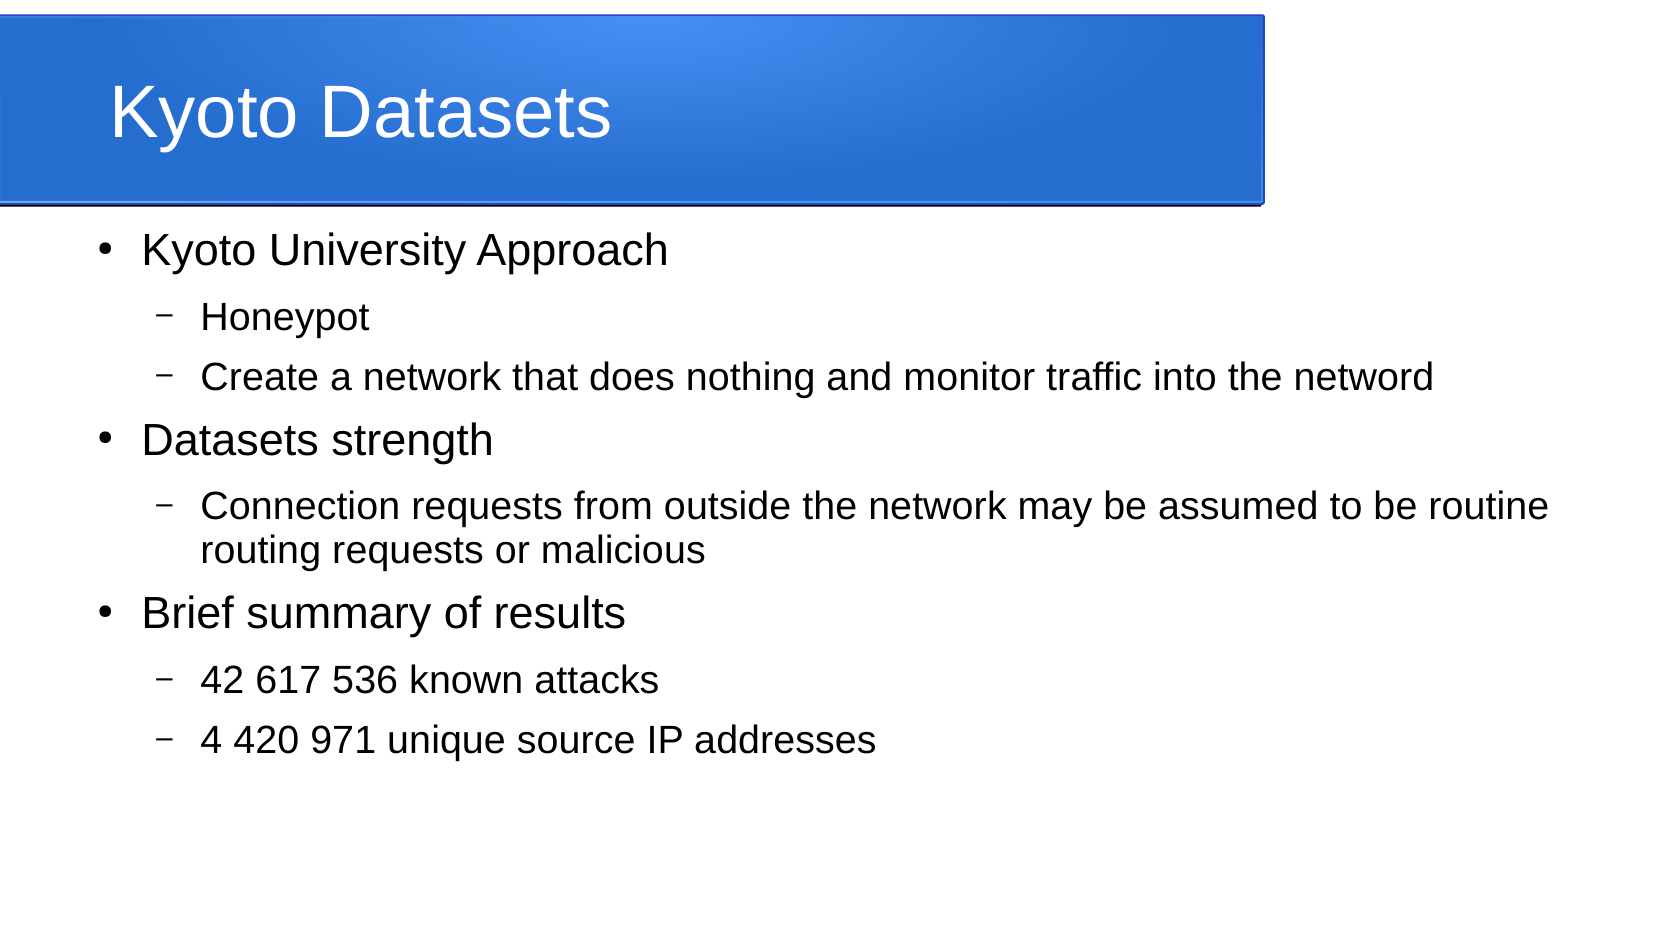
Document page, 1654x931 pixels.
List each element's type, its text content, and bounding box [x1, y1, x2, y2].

title Kyoto Datasets [82, 35, 1235, 189]
list Kyoto University Approach Honeypot Create a network that does nothing and monitor traffic into the netword Datasets strength Connection requests from outside the network may be assumed to be routine routing requests or malicious Brief summary of results 42 617 536 known attacks 4 420 971 unique source IP addresses [82, 224, 1571, 764]
